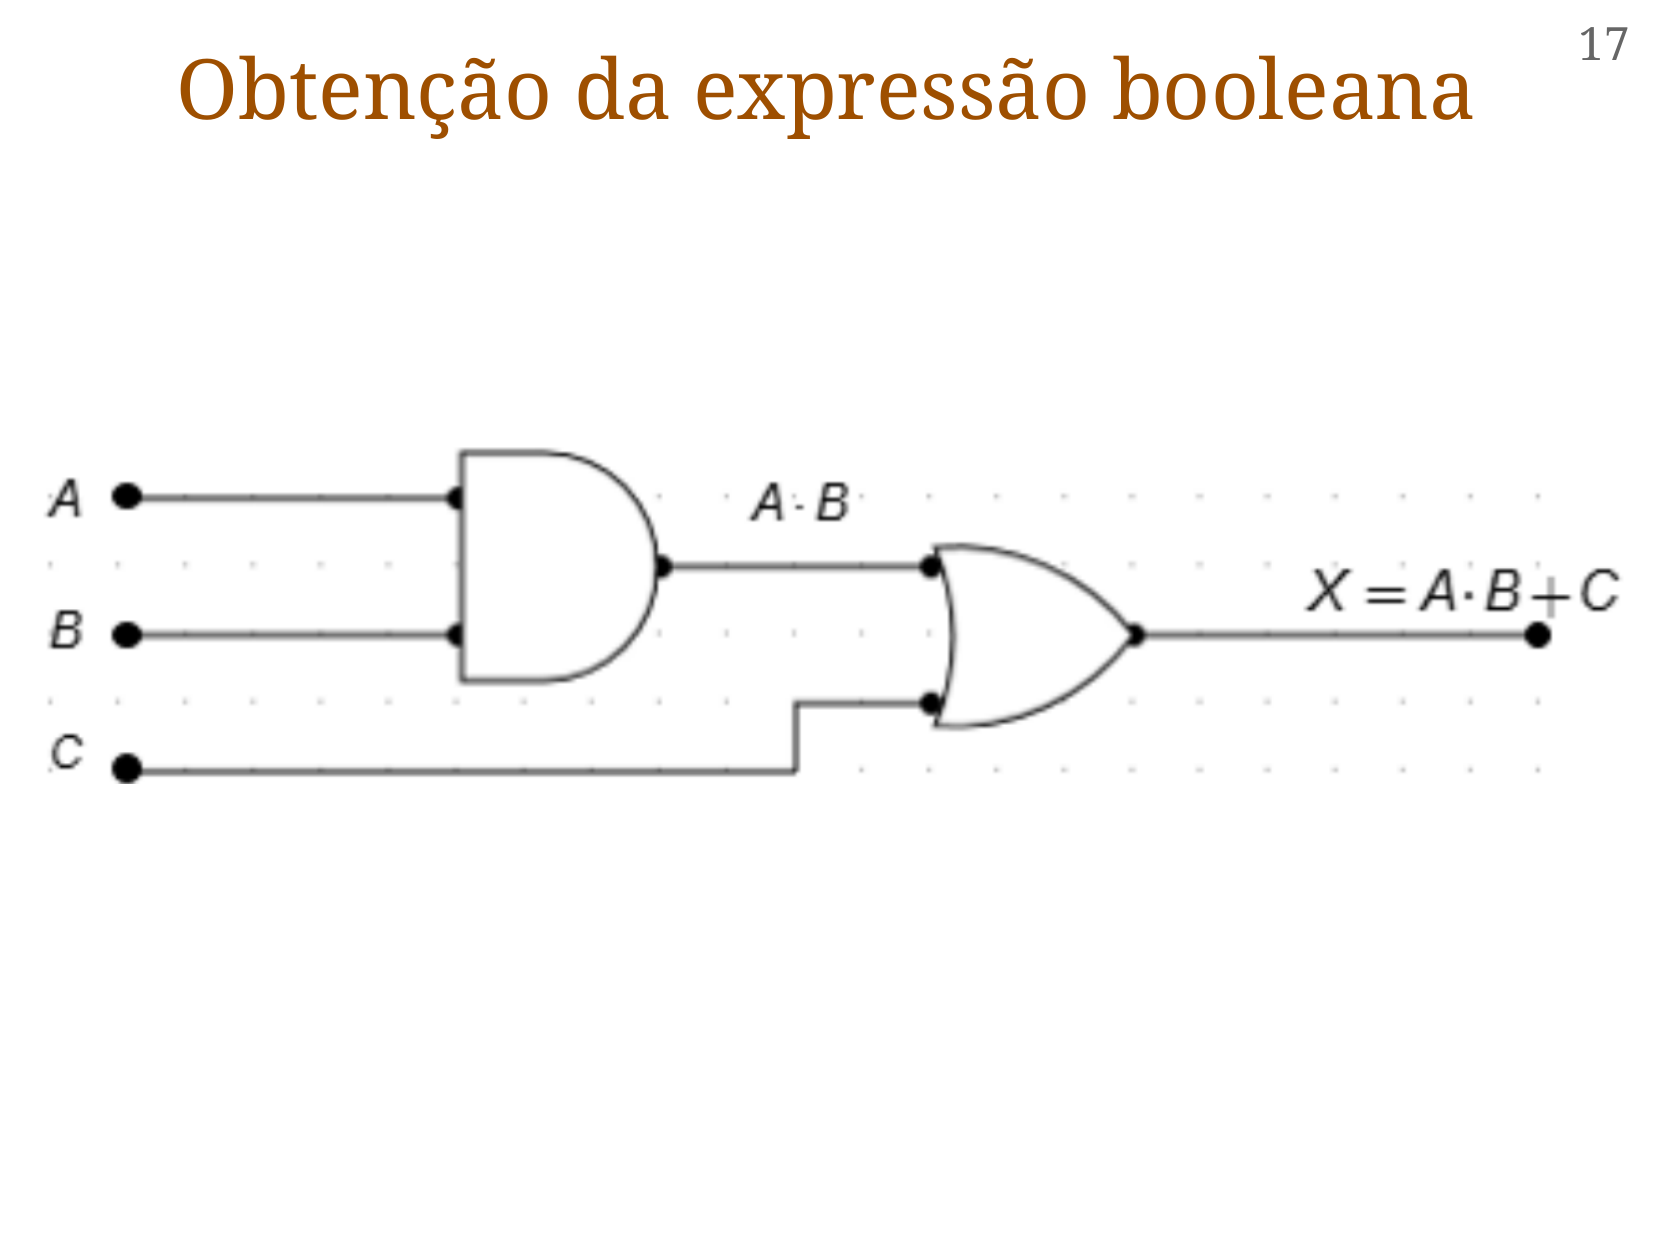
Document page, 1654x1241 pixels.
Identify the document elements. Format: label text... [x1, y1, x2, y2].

picture [43, 442, 1625, 784]
title Obtenção da expressão booleana [59, 29, 1595, 148]
